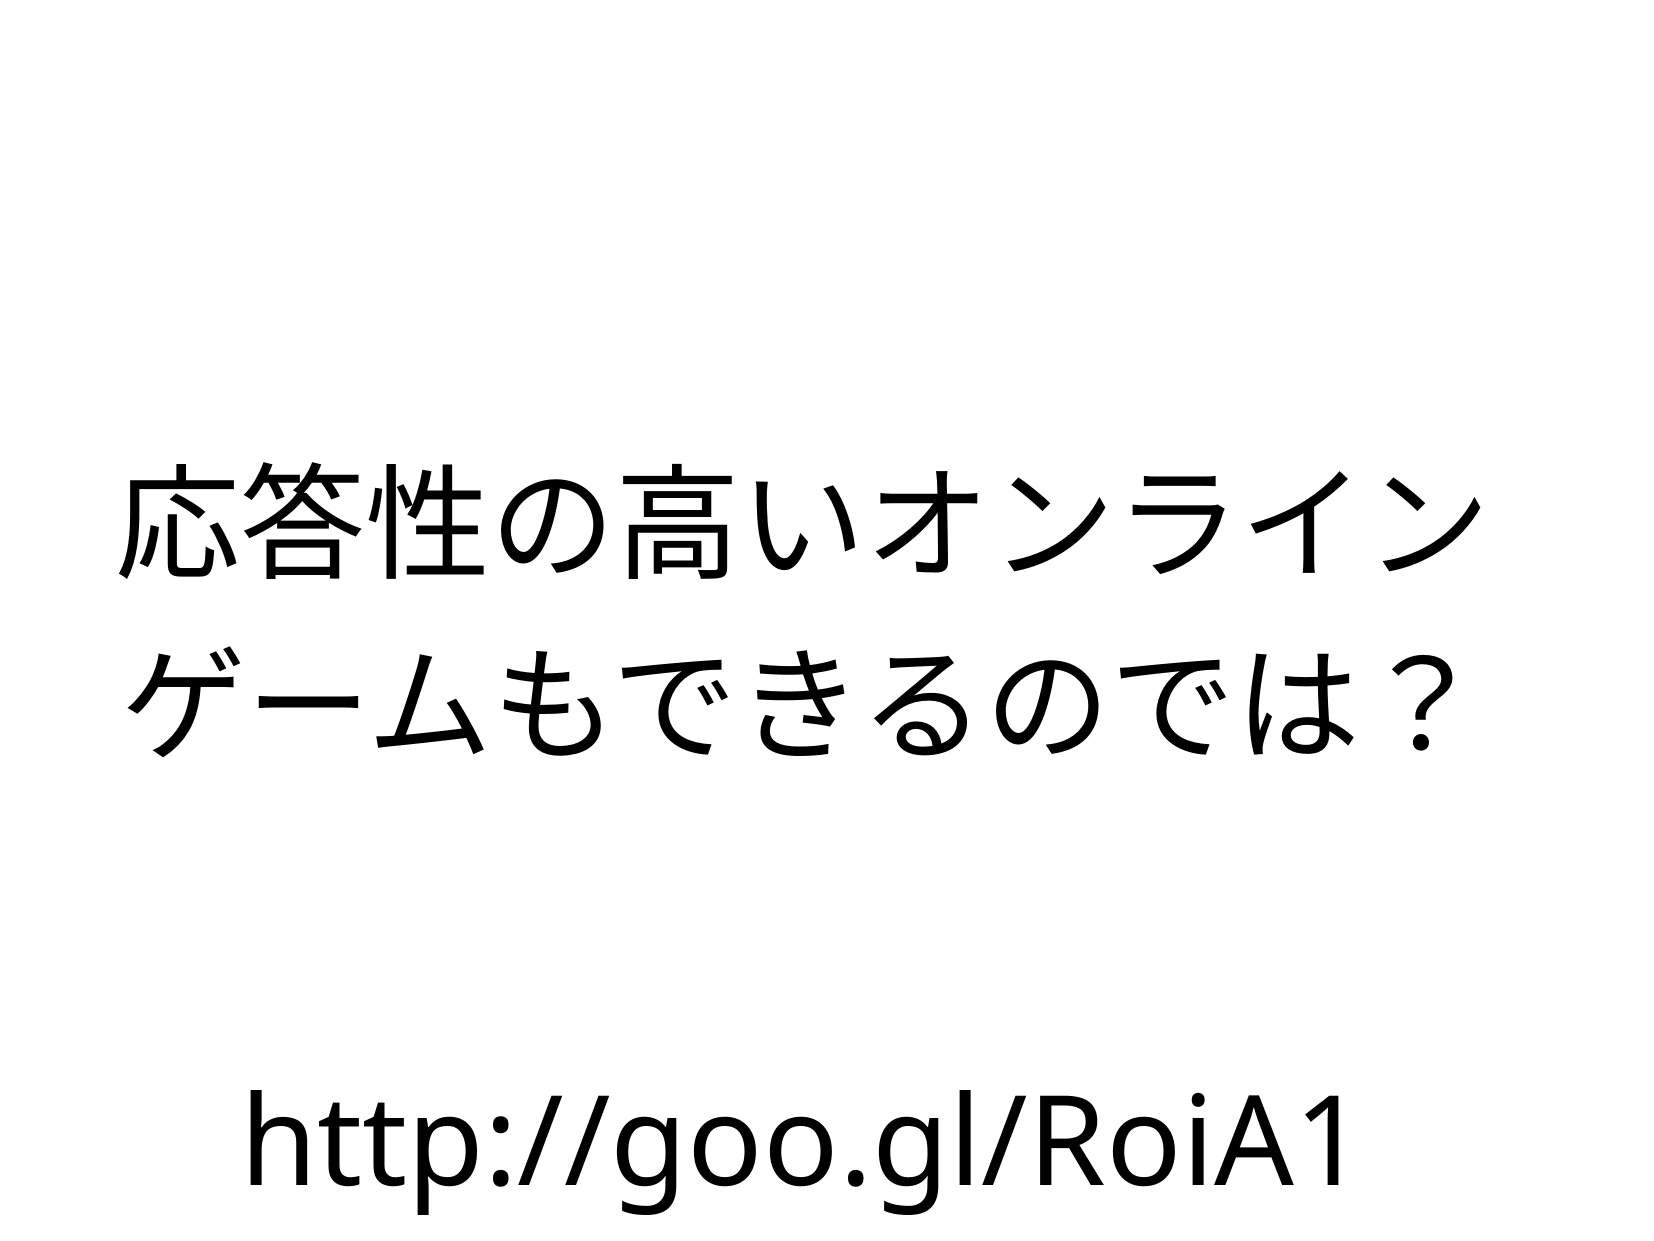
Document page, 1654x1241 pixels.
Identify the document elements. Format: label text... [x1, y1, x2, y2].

title http://goo.gl/RoiA1 [59, 1033, 1548, 1241]
title 応答性の高いオンライン ゲームもできるのでは？ [59, 480, 1548, 731]
